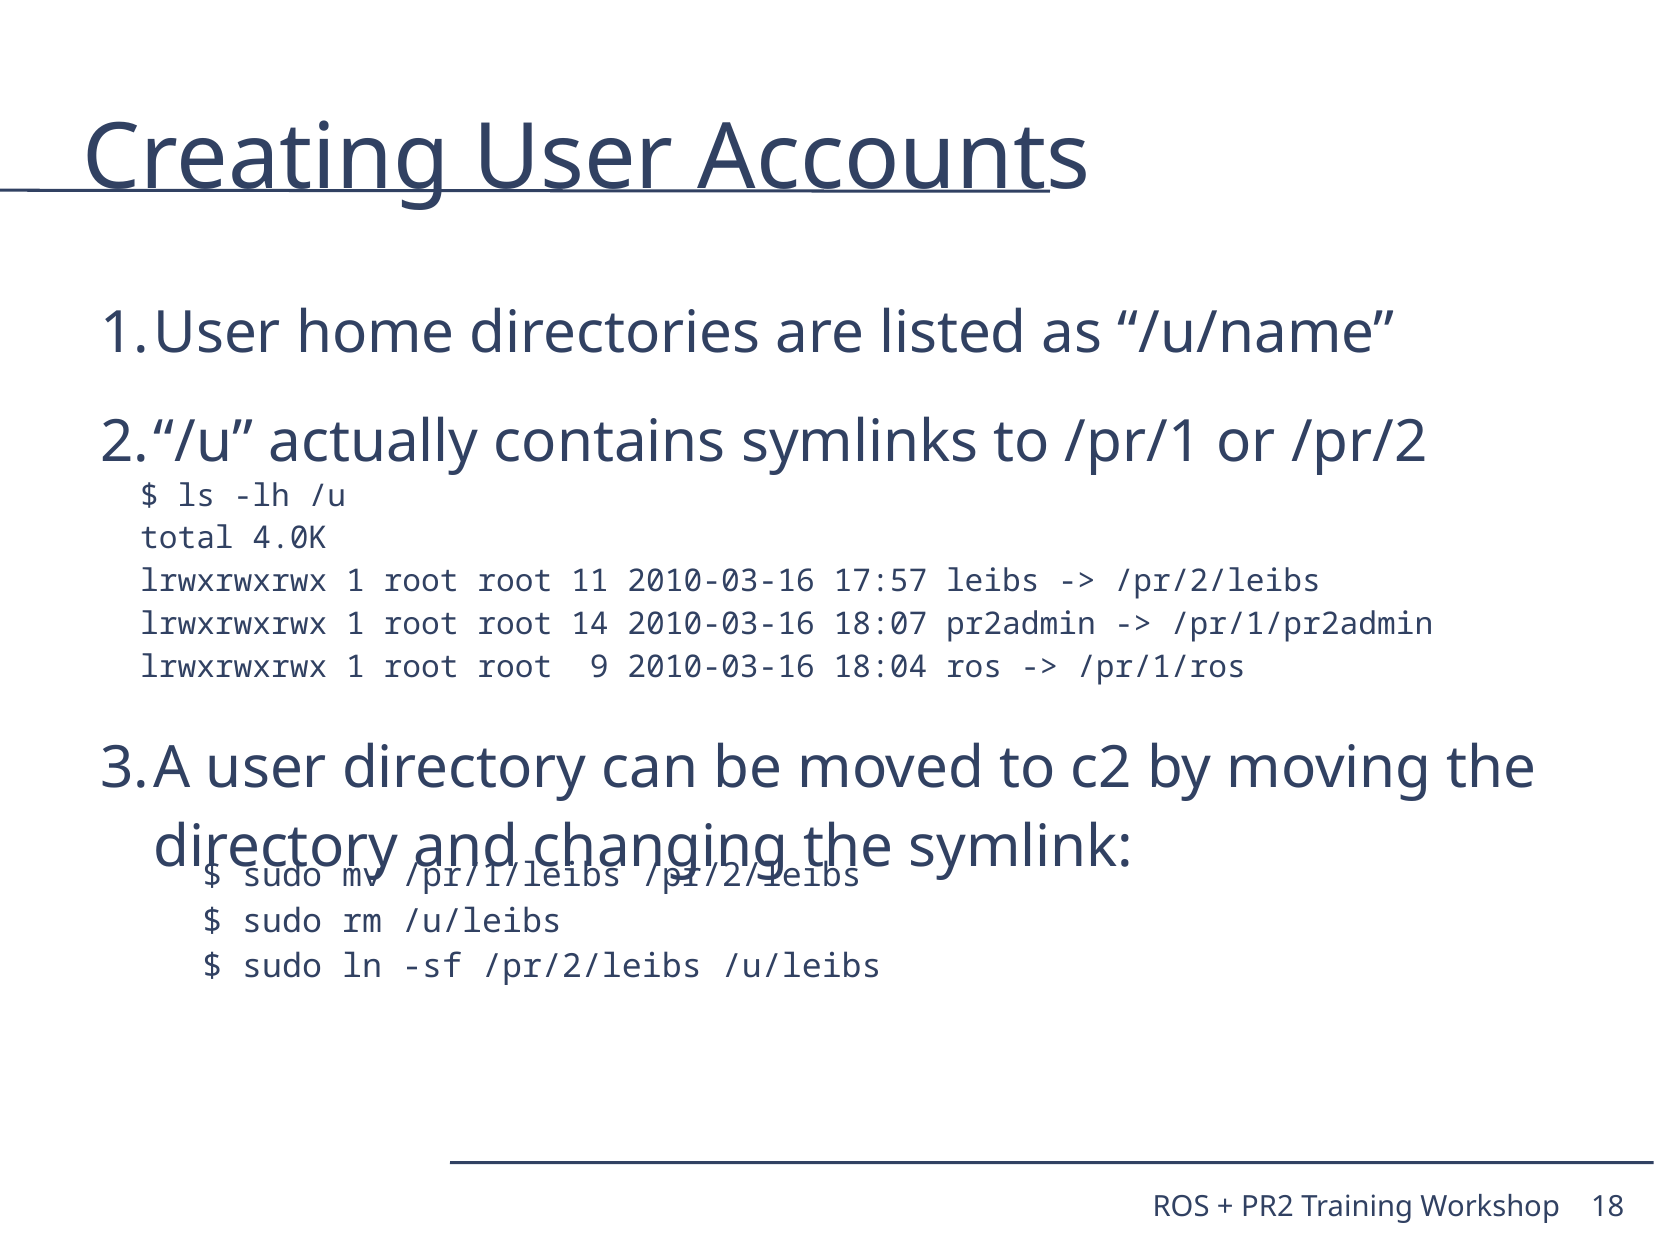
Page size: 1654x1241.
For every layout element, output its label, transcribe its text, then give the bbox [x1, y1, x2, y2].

text_box $ ls -lh /u total 4.0K lrwxrwxrwx 1 root root 11 2010-03-16 17:57 leibs -> /pr/2/leibs lrwxrwxrwx 1 root root 14 2010-03-16 18:07 pr2admin -> /pr/1/pr2admin lrwxrwxrwx 1 root root 9 2010-03-16 18:04 ros -> /pr/1/ros [125, 465, 1538, 676]
list User home directories are listed as “/u/name” “/u” actually contains symlinks to /pr/1 or /pr/2 A user directory can be moved to c2 by moving the directory and changing the symlink: [82, 290, 1571, 1109]
text_box $ sudo mv /pr/1/leibs /pr/2/leibs $ sudo rm /u/leibs $ sudo ln -sf /pr/2/leibs /u/leibs [187, 843, 1088, 976]
title Creating User Accounts [82, 56, 1571, 250]
